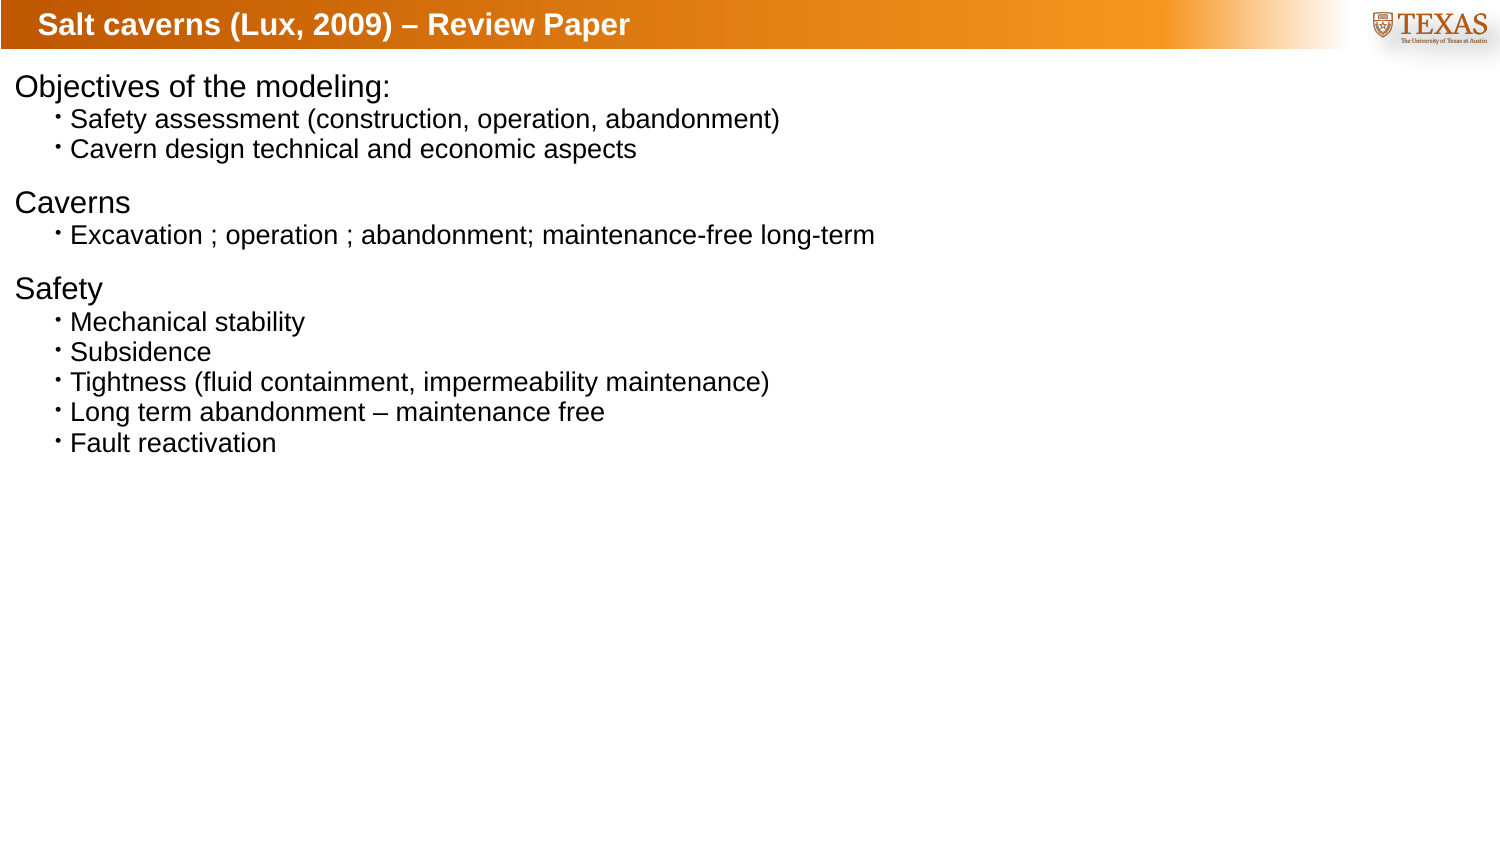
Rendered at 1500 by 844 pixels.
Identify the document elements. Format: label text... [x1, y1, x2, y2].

list Objectives of the modeling: Safety assessment (construction, operation, abandonment) Cavern design technical and economic aspects Caverns Excavation ; operation ; abandonment; maintenance-free long-term Safety Mechanical stability Subsidence Tightness (fluid containment, impermeability maintenance) Long term abandonment – maintenance free Fault reactivation [14, 68, 1463, 817]
title Salt caverns (Lux, 2009) – Review Paper [37, 0, 1126, 49]
picture [1348, 0, 1500, 68]
